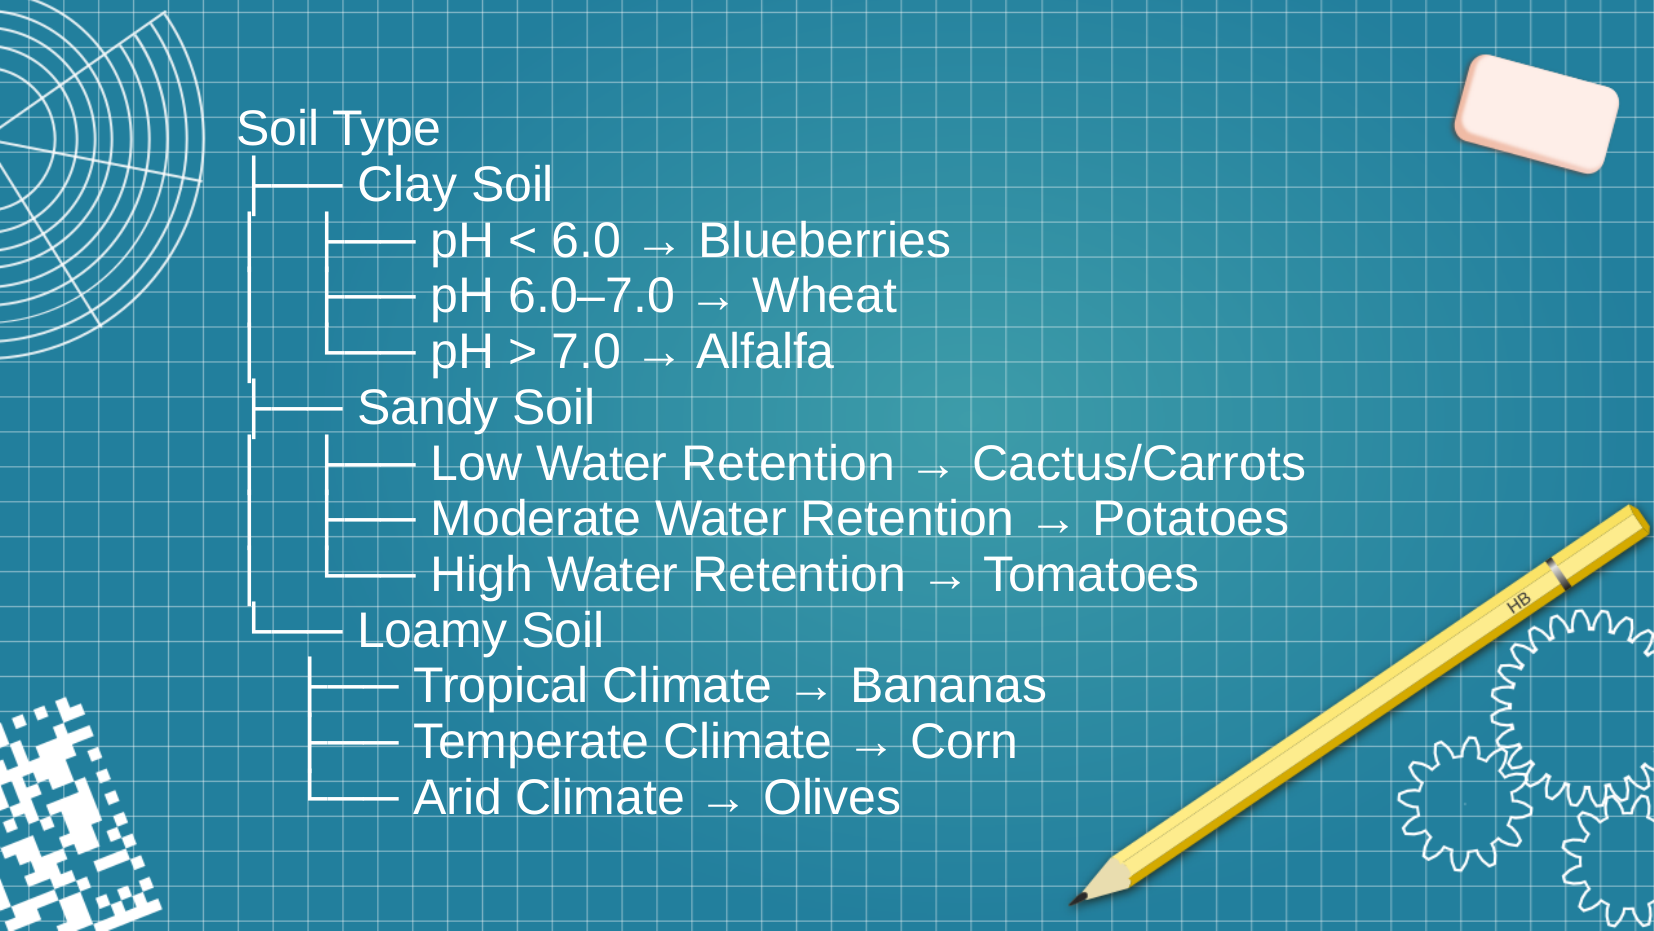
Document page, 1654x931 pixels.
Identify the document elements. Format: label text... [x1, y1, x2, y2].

text_box Soil Type ├── Clay Soil │ ├── pH < 6.0 → Blueberries │ ├── pH 6.0–7.0 → Wheat │ └── pH > 7.0 → Alfalfa ├── Sandy Soil │ ├── Low Water Retention → Cactus/Carrots │ ├── Moderate Water Retention → Potatoes │ └── High Water Retention → Tomatoes └── Loamy Soil ├── Tropical Climate → Bananas ├── Temperate Climate → Corn └── Arid Climate → Olives [236, 100, 1654, 826]
picture [0, 0, 1654, 931]
